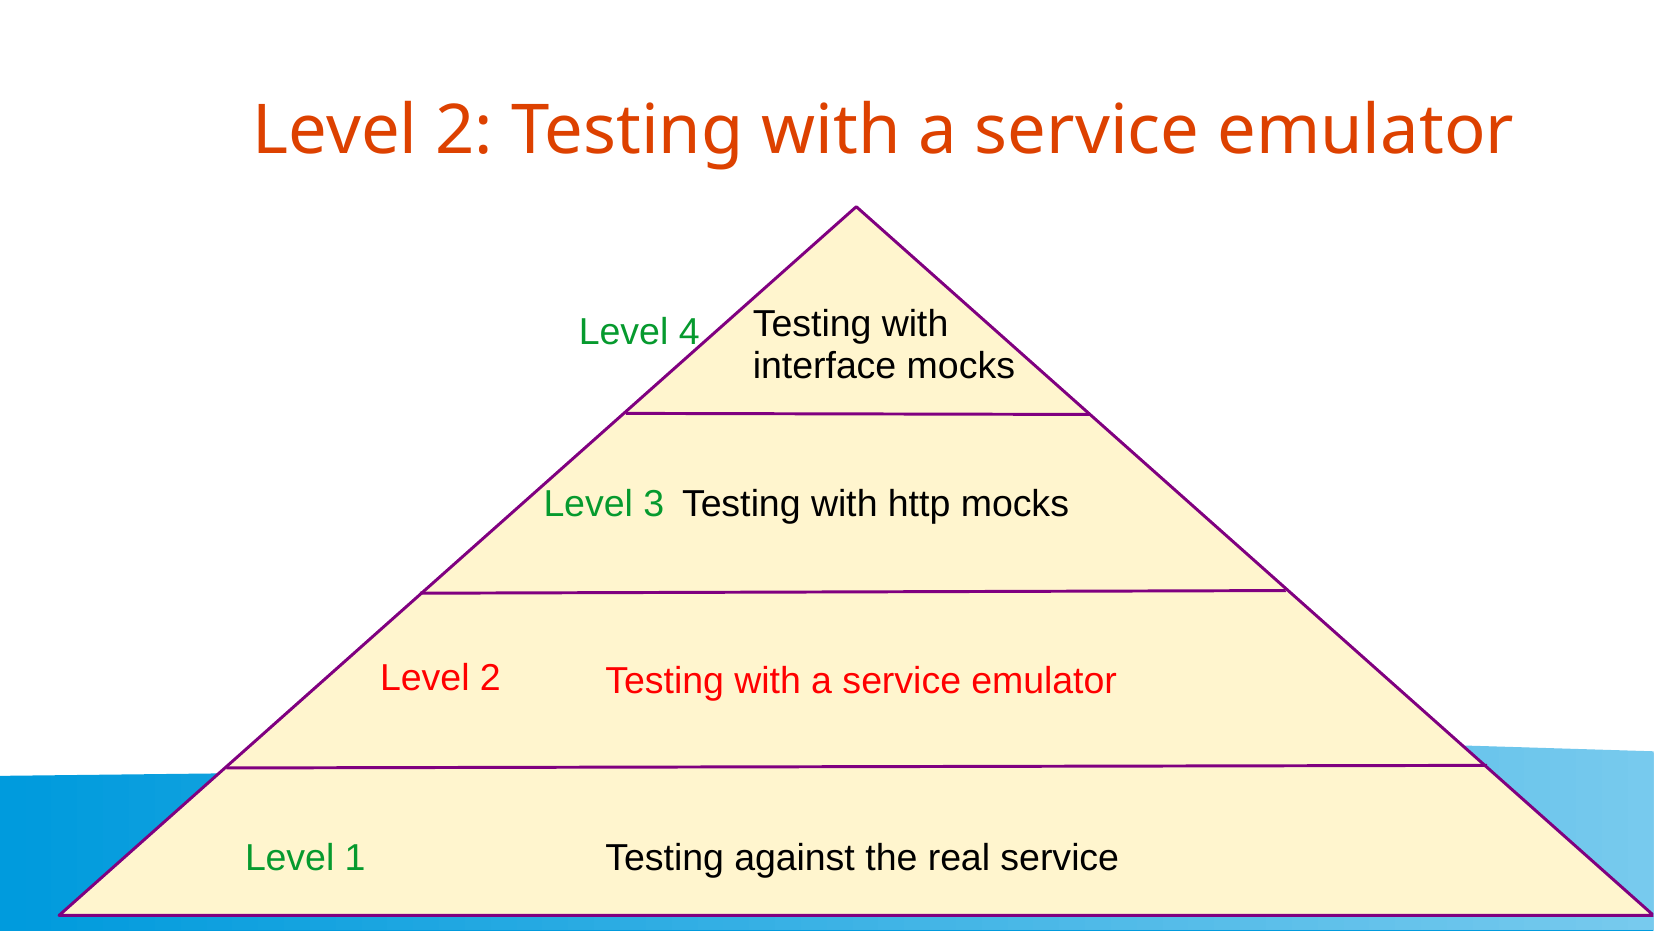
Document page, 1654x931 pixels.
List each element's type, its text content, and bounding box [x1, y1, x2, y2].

text_box Level 4 [564, 303, 721, 361]
text_box [756, 206, 956, 295]
text_box Level 3 [528, 474, 686, 532]
text_box [59, 767, 1654, 916]
text_box Level 1 [230, 829, 387, 886]
text_box Testing with interface mocks [738, 295, 1182, 395]
text_box [227, 412, 1483, 766]
text_box [626, 311, 1088, 412]
text_box Testing with a service emulator [590, 651, 1211, 709]
text_box Testing against the real service [590, 829, 1211, 886]
text_box Level 2 [365, 649, 522, 707]
title Level 2: Testing with a service emulator [145, 37, 1622, 216]
text_box Testing with http mocks [686, 474, 1111, 532]
